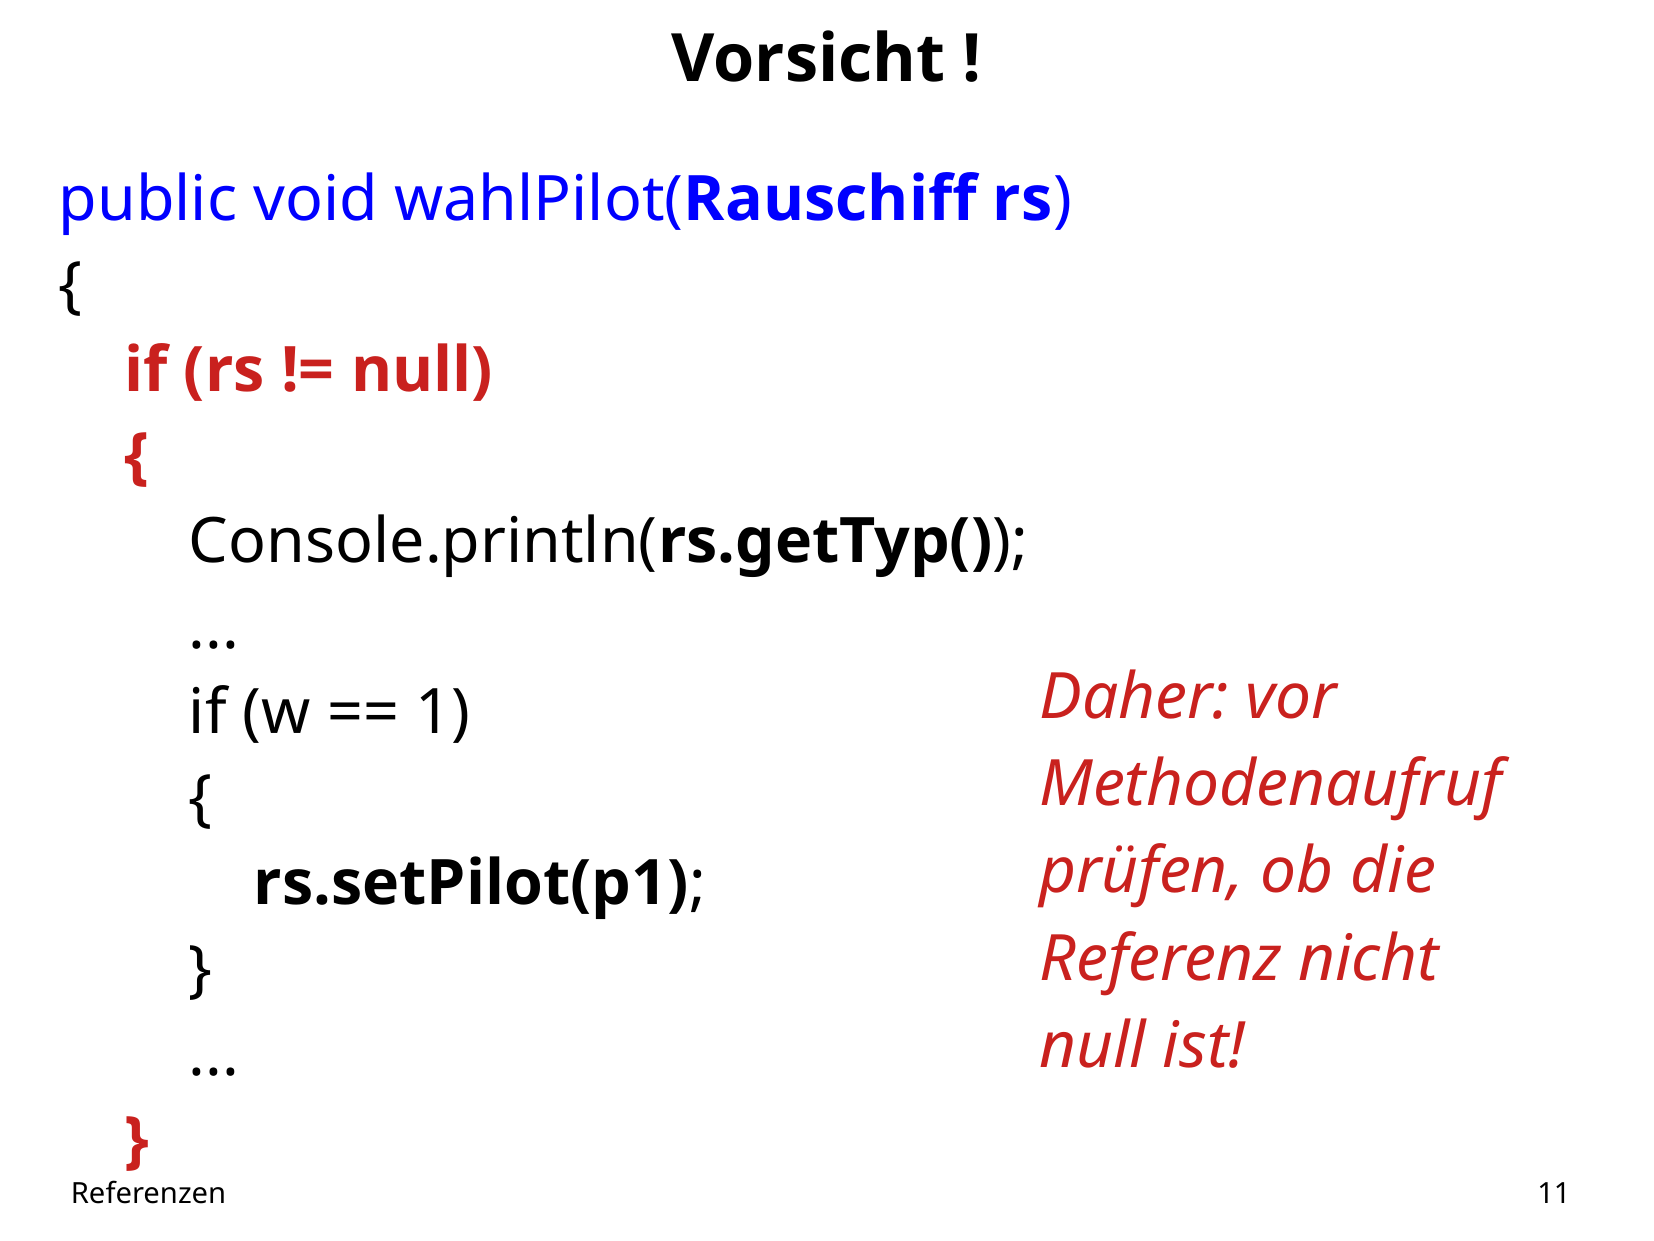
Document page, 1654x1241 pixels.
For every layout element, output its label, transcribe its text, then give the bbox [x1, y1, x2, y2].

title Vorsicht ! [0, 5, 1654, 107]
list public void wahlPilot(Rauschiff rs) { if (rs != null) { Console.println(rs.getTyp()); ... if (w == 1) { rs.setPilot(p1); } ... } [59, 153, 1630, 1182]
list Daher: vor Methodenaufruf prüfen, ob die Referenz nicht null ist! [1039, 649, 1595, 1087]
